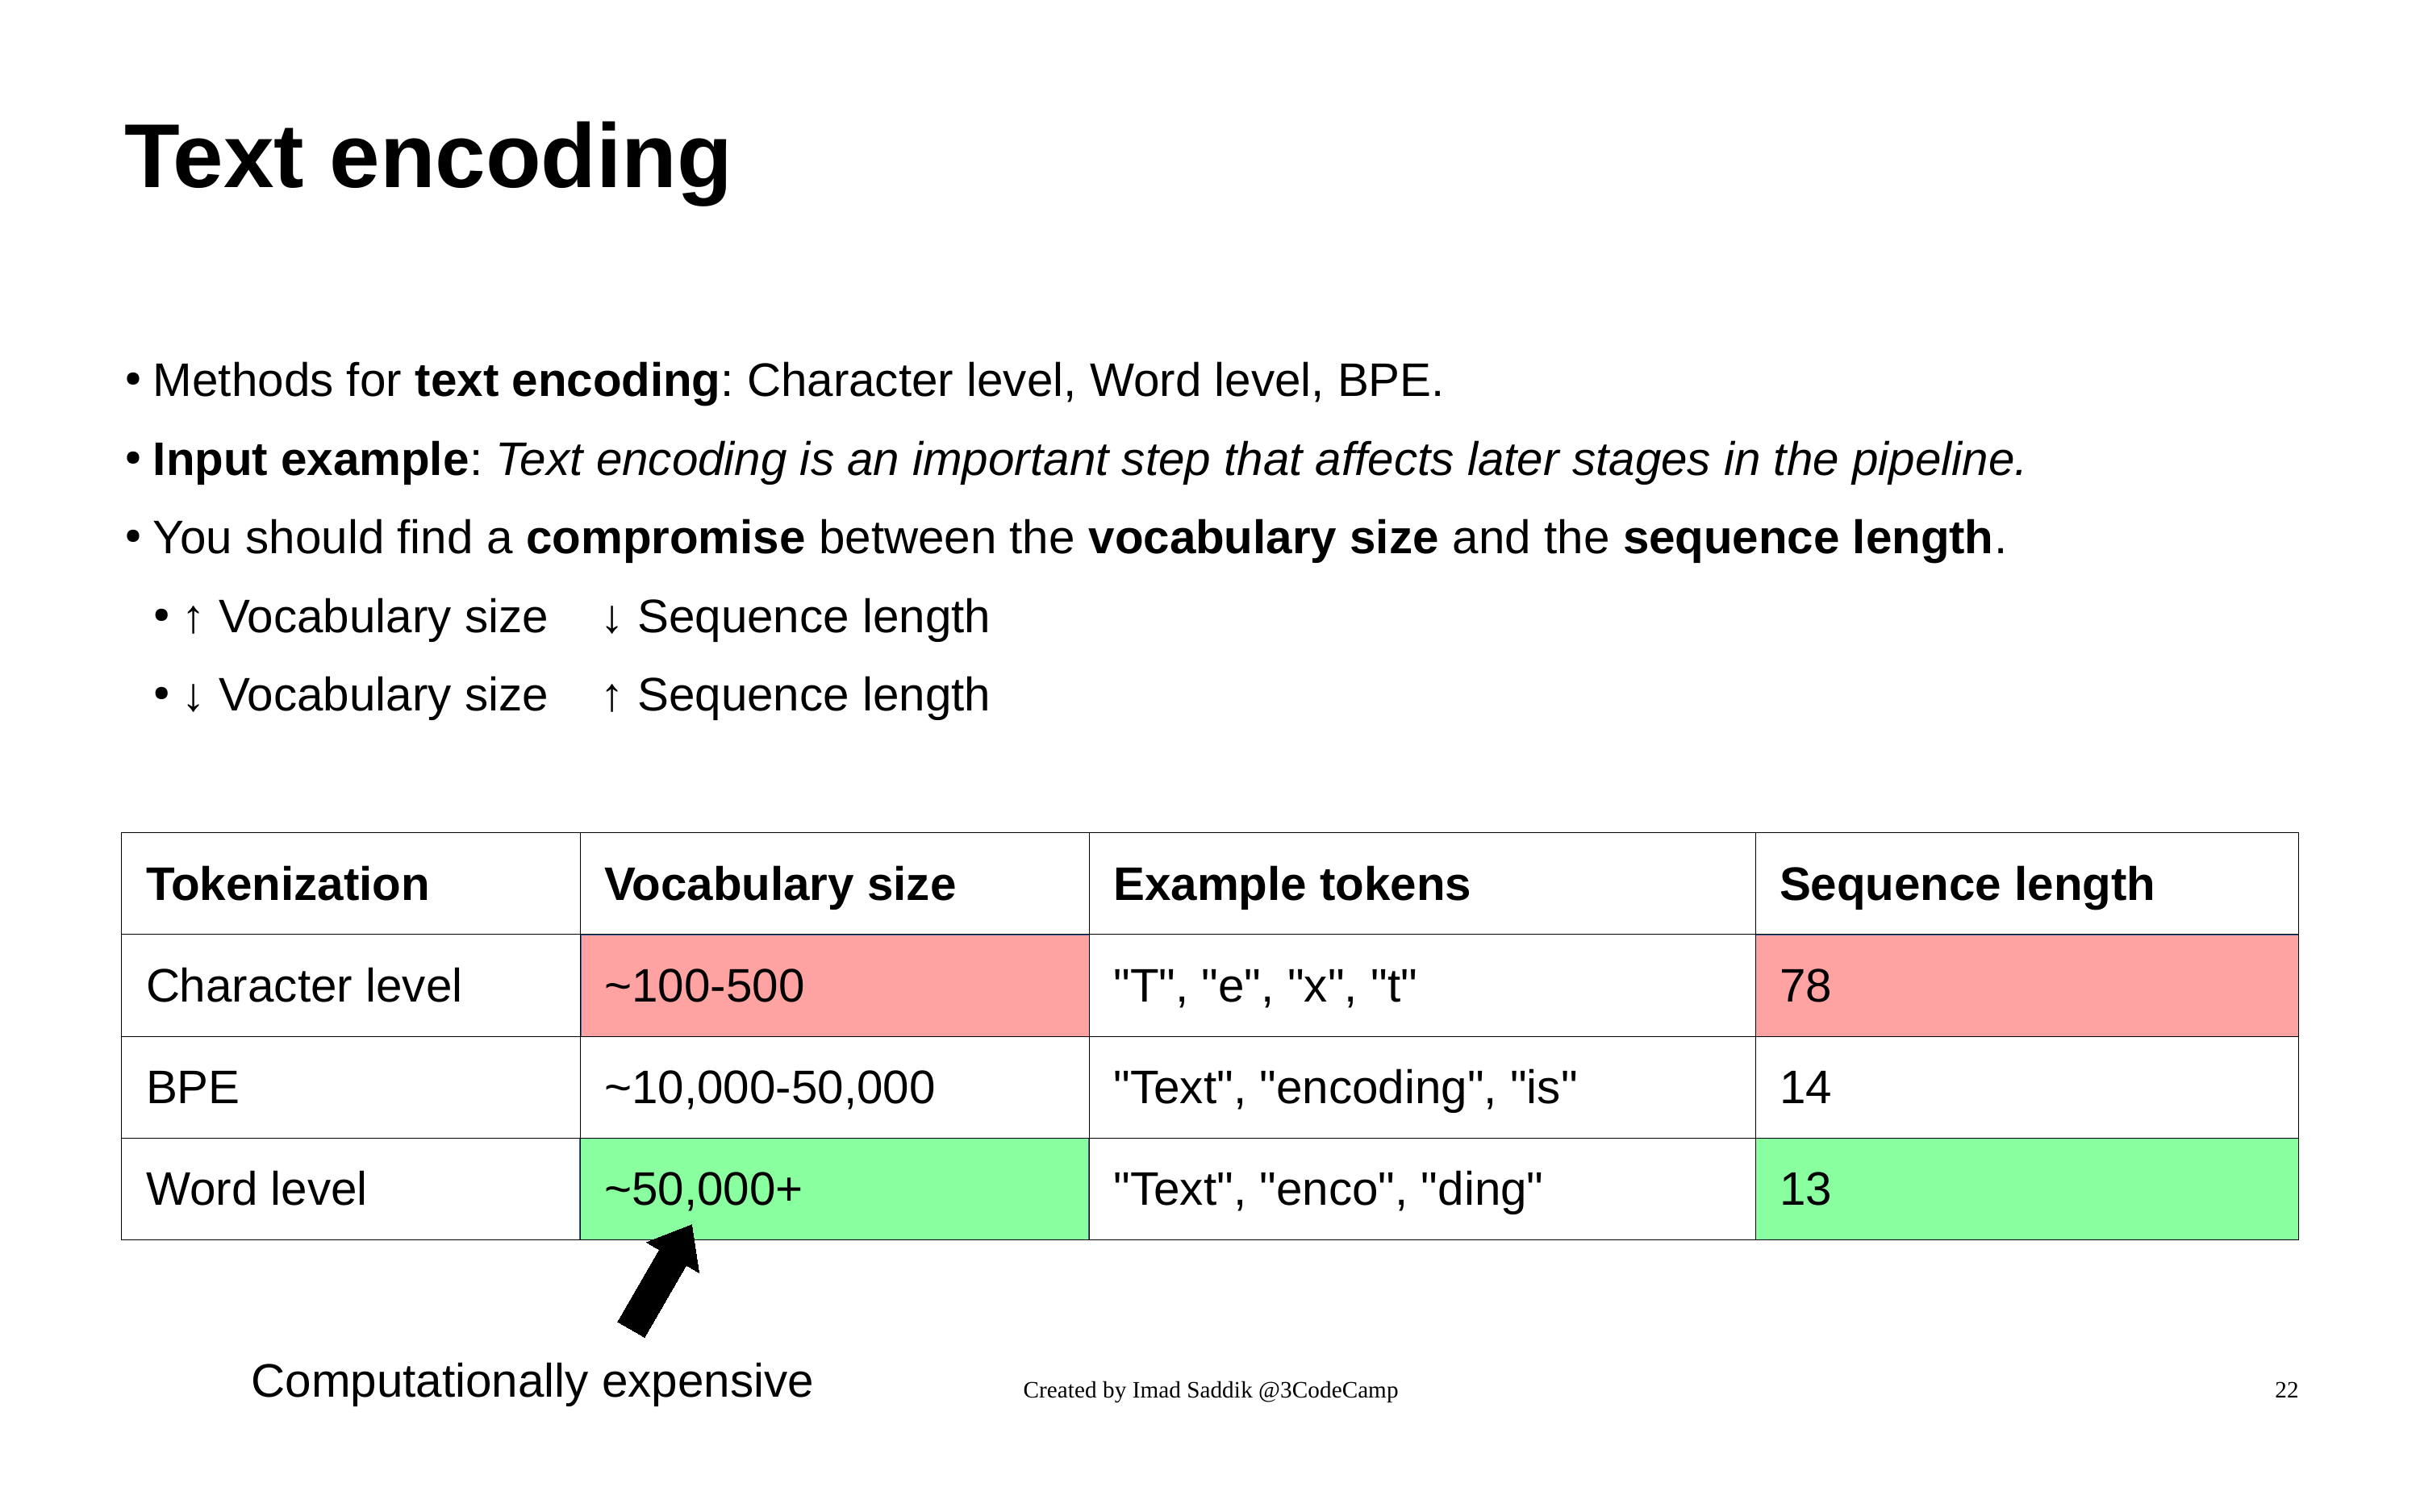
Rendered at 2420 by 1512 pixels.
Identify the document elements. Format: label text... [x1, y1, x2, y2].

table_cell ~10,000-50,000 [581, 1037, 1089, 1138]
table_cell 14 [1756, 1037, 2298, 1138]
table_cell "T", "e", "x", "t" [1090, 935, 1755, 1036]
table_cell BPE [122, 1037, 580, 1138]
table_cell 78 [1756, 935, 2298, 1036]
table_header Example tokens [1090, 833, 1755, 934]
table_cell "Text", "encoding", "is" [1090, 1037, 1755, 1138]
text_box Computationally expensive [240, 1348, 848, 1414]
text_box Text encoding [112, 61, 1664, 251]
table_cell 13 [1756, 1139, 2298, 1239]
table_cell Word level [122, 1139, 580, 1239]
text_box [617, 1224, 699, 1338]
table_header Sequence length [1756, 833, 2298, 934]
table_cell ~50,000+ [581, 1139, 1089, 1239]
table_header Vocabulary size [581, 833, 1089, 934]
table_header Tokenization [122, 833, 580, 934]
table_cell Character level [122, 935, 580, 1036]
text_box Methods for text encoding: Character level, Word level, BPE. Input example: Text encoding is an important step that affects later stages in the pipeline. You should find a compromise between the vocabulary size and the sequence length. ↑ Vocabulary size ↓ Sequence length ↓ Vocabulary size ↑ Sequence length [112, 322, 2209, 727]
table_cell ~100-500 [581, 935, 1089, 1036]
table_cell "Text", "enco", "ding" [1090, 1139, 1755, 1239]
